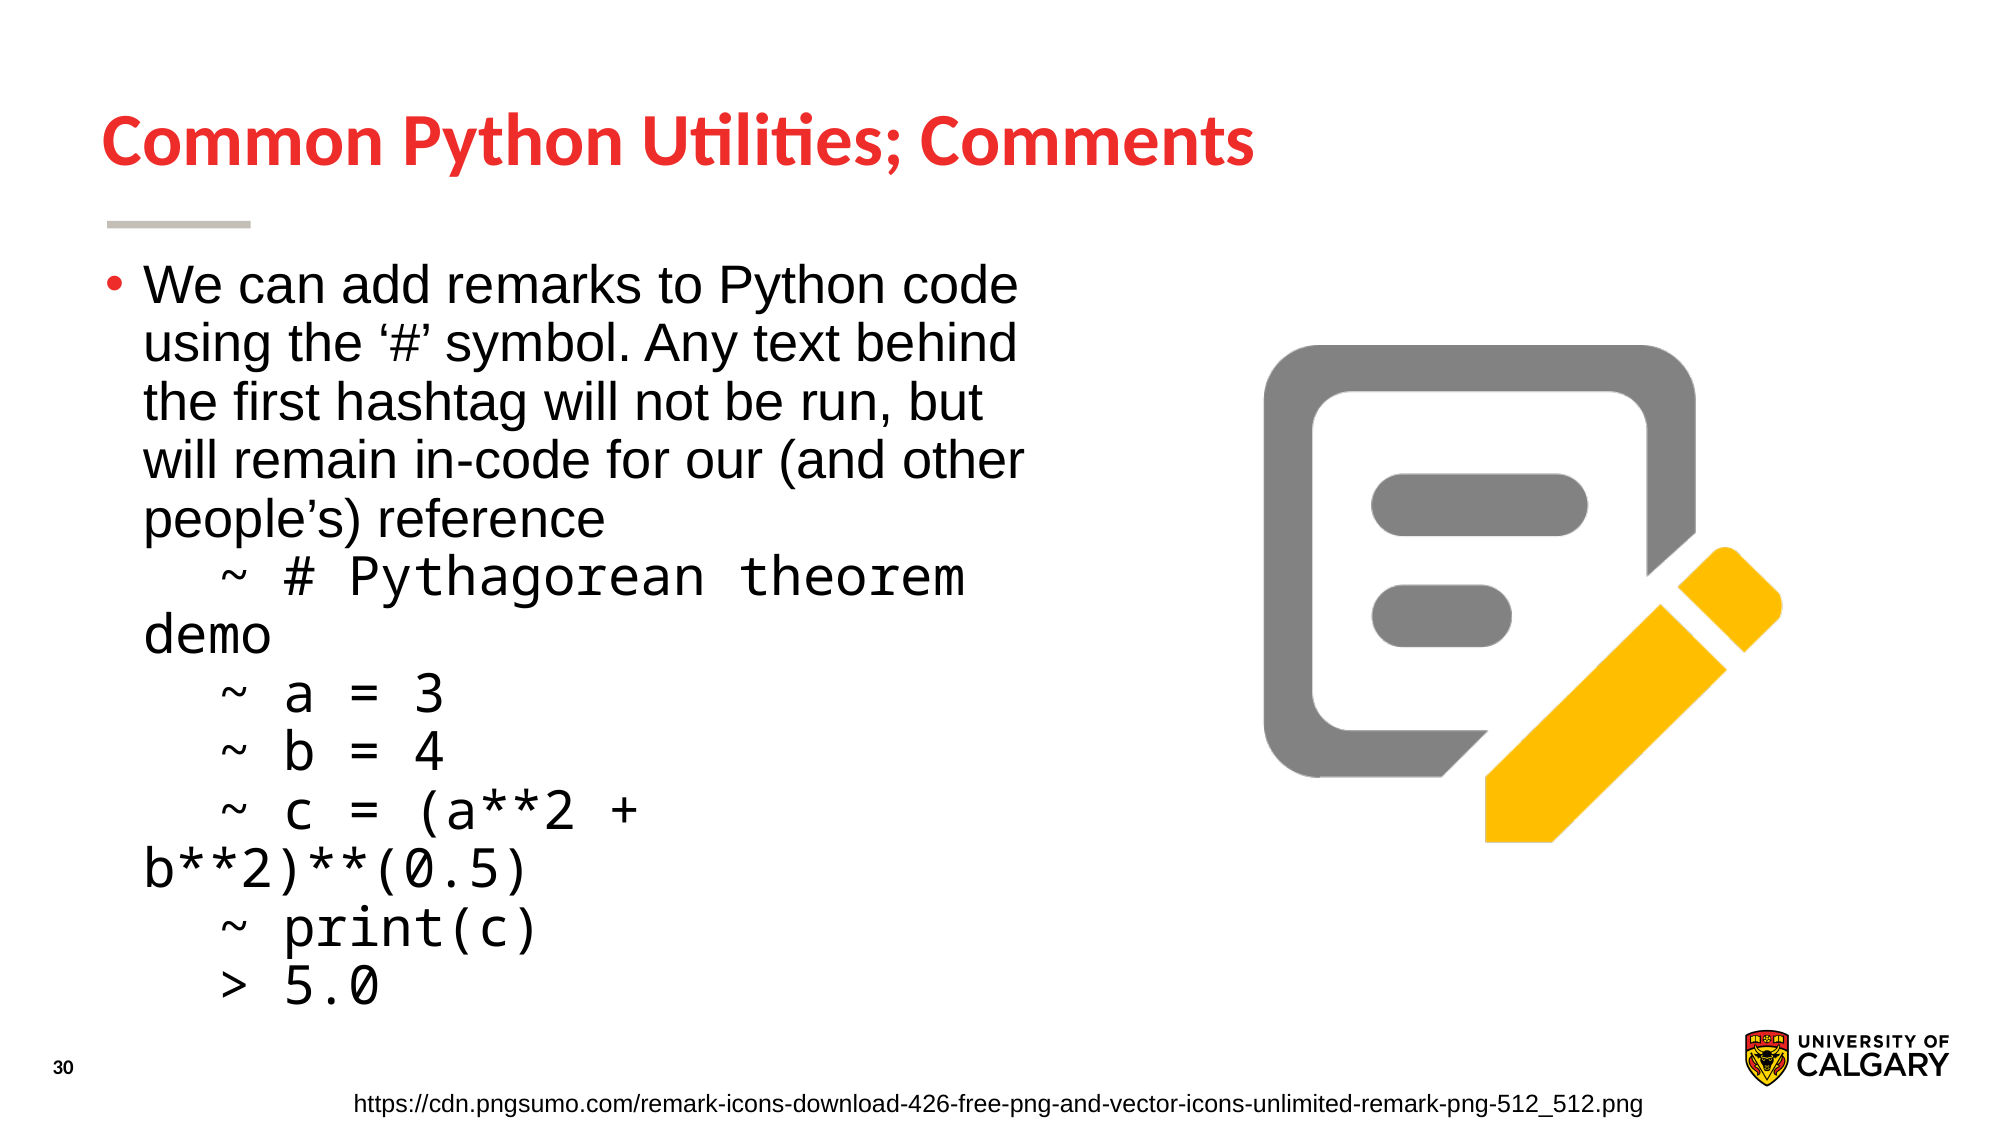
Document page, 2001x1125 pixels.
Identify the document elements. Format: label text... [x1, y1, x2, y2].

list We can add remarks to Python code using the ‘#’ symbol. Any text behind the first hashtag will not be run, but will remain in-code for our (and other people’s) reference ~ # Pythagorean theorem demo ~ a = 3 ~ b = 4 ~ c = (a**2 + b**2)**(0.5) ~ print(c) > 5.0 [91, 249, 1064, 1025]
title Common Python Utilities; Comments [87, 60, 1774, 222]
text_box https://cdn.pngsumo.com/remark-icons-download-426-free-png-and-vector-icons-unlimited-remark-png-512_512.png [50, 1082, 1950, 1125]
picture [1240, 310, 1801, 872]
picture [1722, 1012, 1972, 1099]
